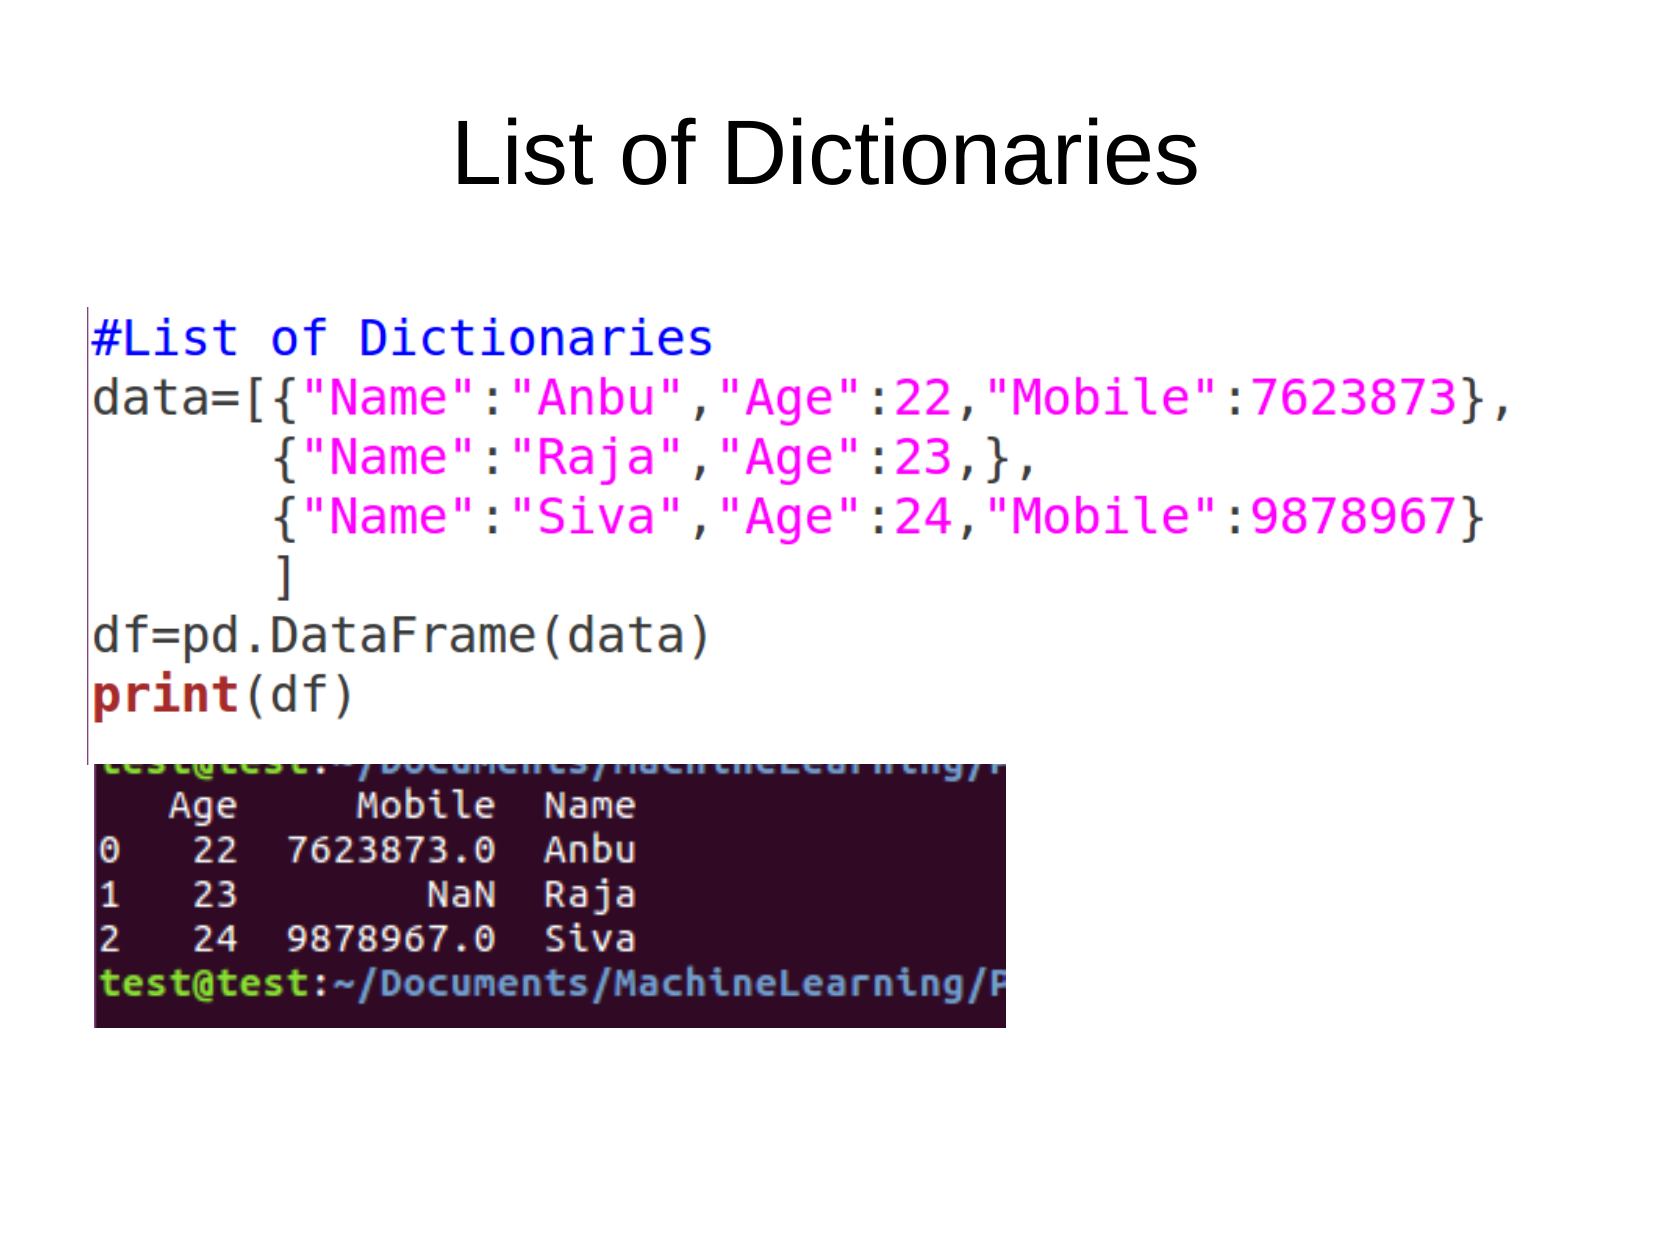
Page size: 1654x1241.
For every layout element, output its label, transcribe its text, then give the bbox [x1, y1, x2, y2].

picture [87, 307, 1536, 1028]
title List of Dictionaries [82, 49, 1571, 257]
